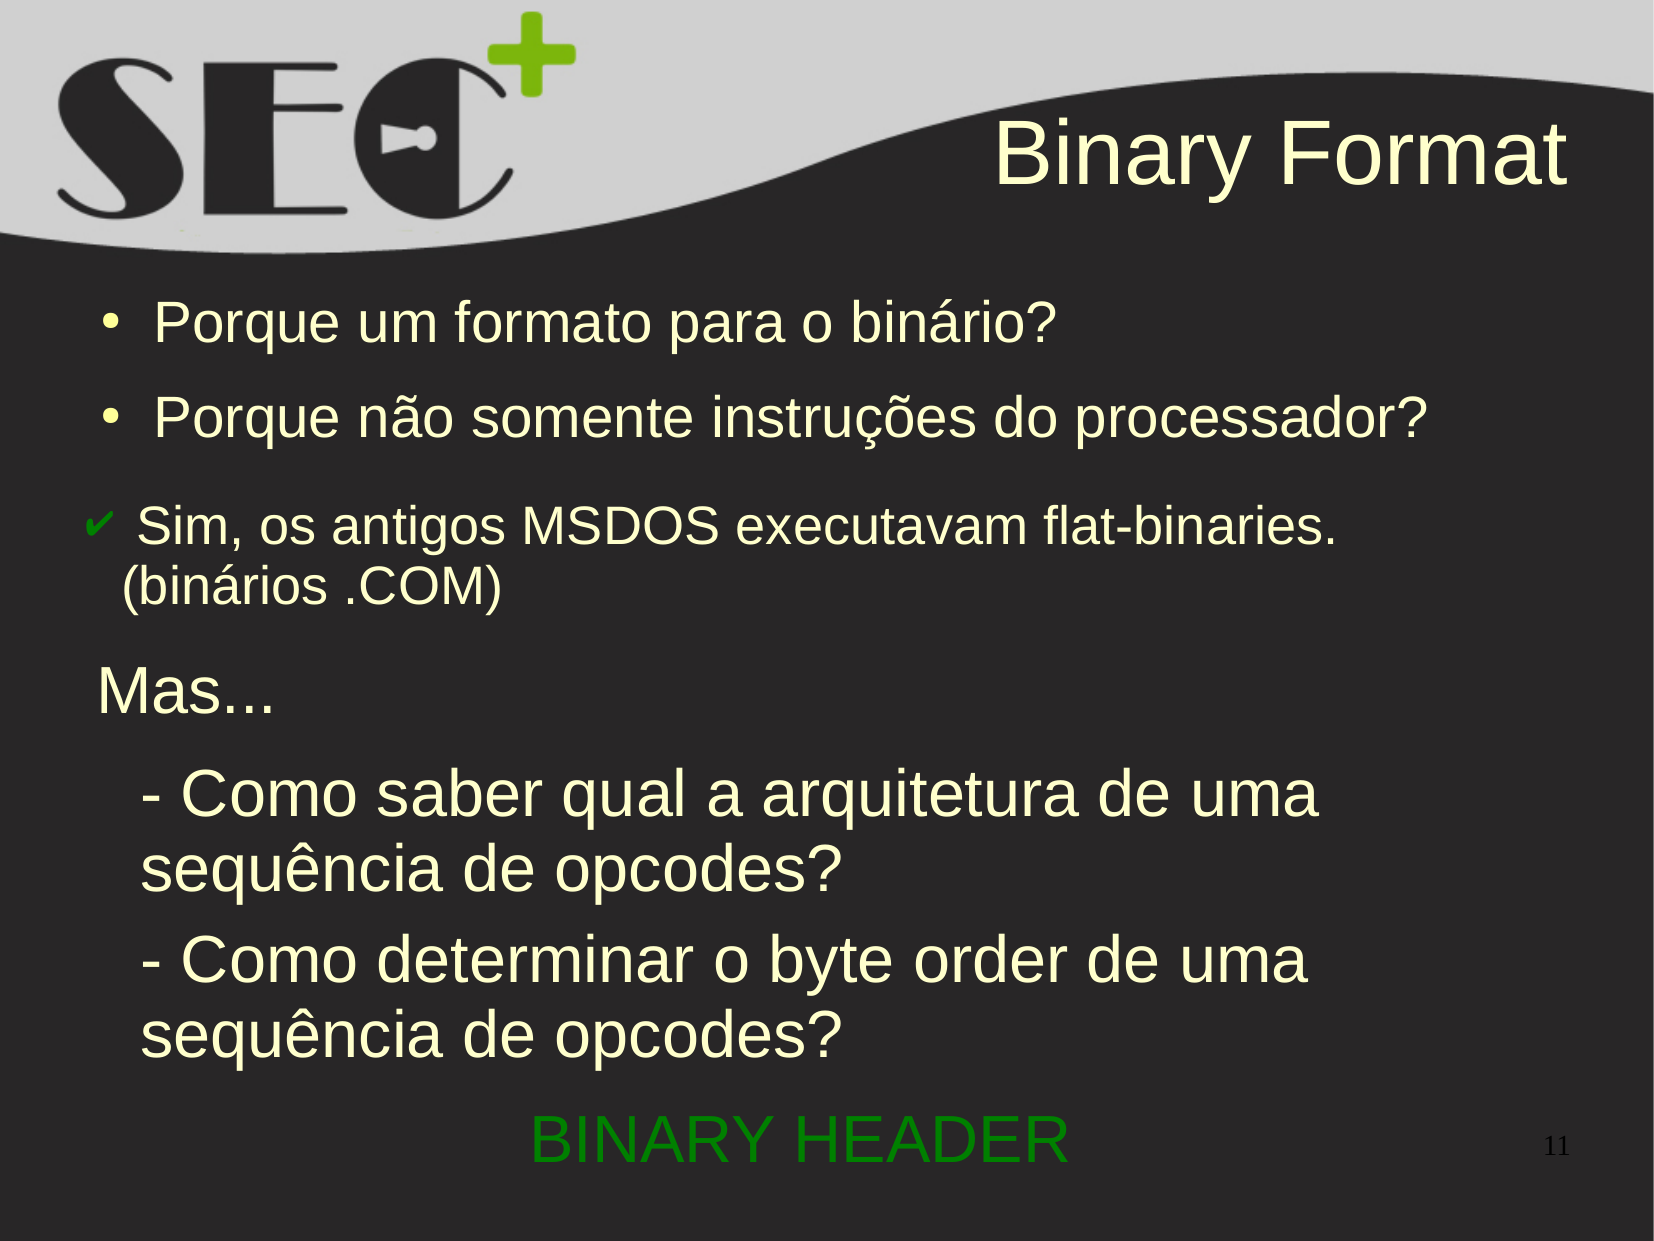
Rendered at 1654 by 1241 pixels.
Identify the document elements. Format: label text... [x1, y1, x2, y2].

picture [0, 0, 1654, 1241]
text_box Sim, os antigos MSDOS executavam flat-binaries. (binários .COM) [0, 487, 1621, 624]
text_box Mas... [81, 645, 293, 736]
text_box BINARY HEADER [514, 1095, 1104, 1185]
list Porque um formato para o binário? Porque não somente instruções do processador? [82, 290, 1571, 481]
text_box - Como saber qual a arquitetura de uma sequência de opcodes? [90, 749, 1531, 914]
text_box - Como determinar o byte order de uma sequência de opcodes? [90, 914, 1561, 1079]
title Binary Format [990, 49, 1571, 257]
